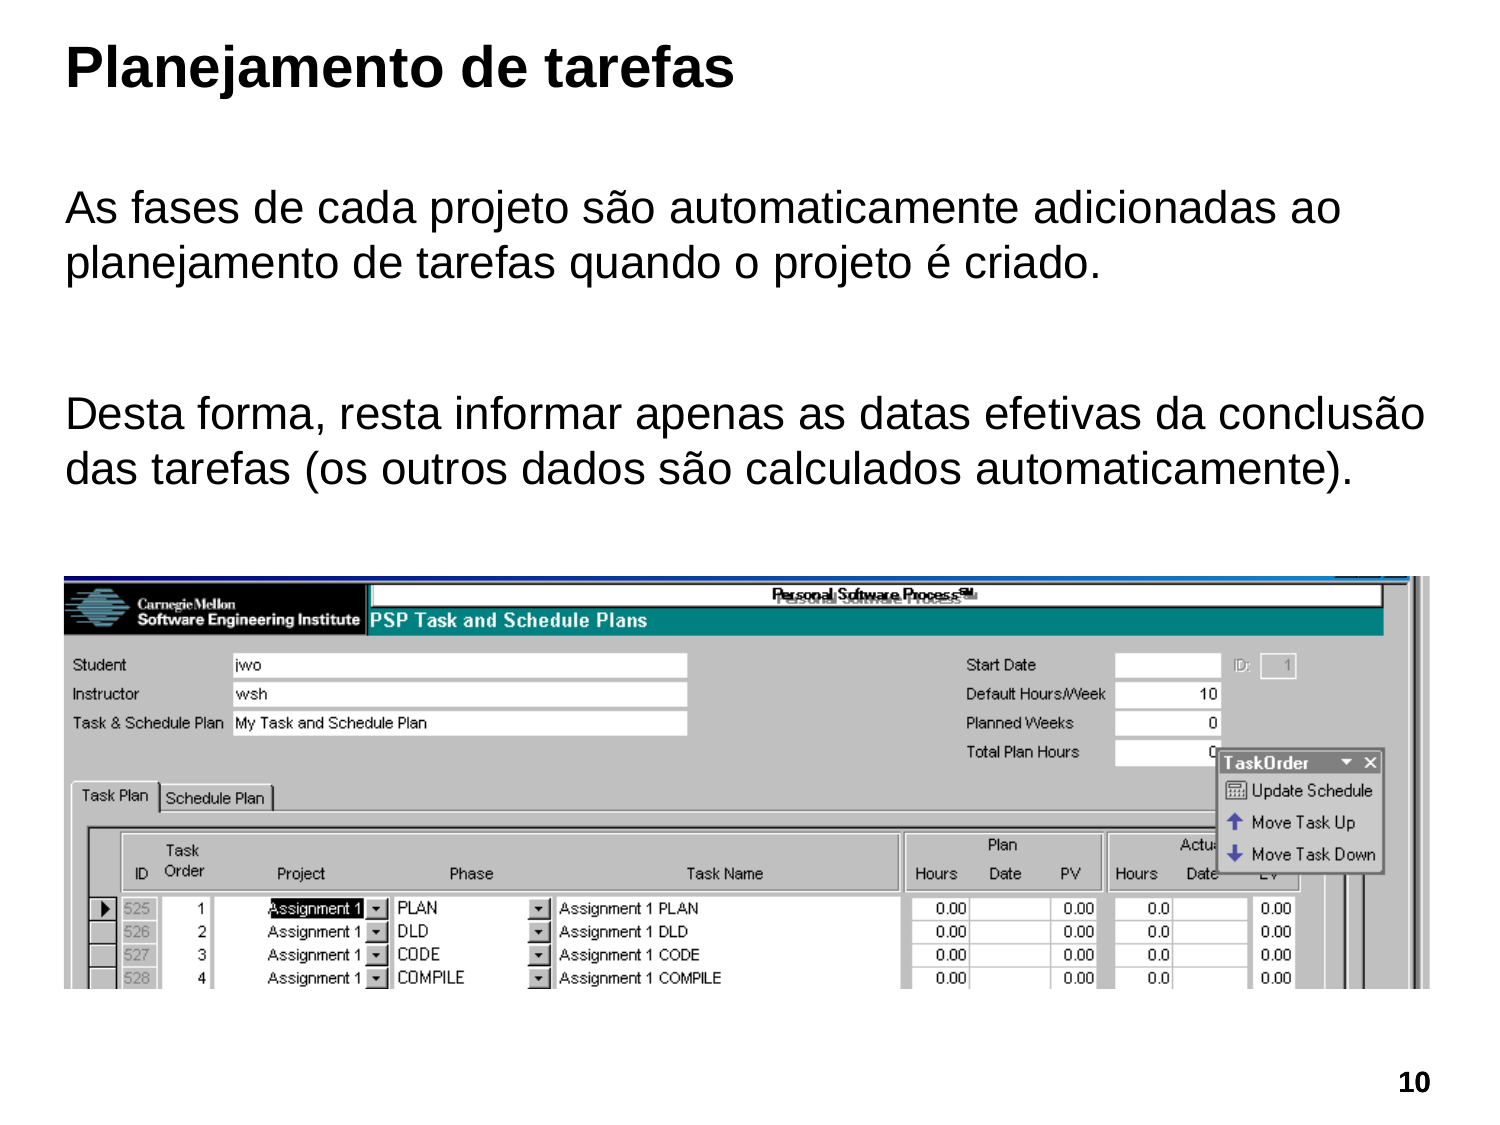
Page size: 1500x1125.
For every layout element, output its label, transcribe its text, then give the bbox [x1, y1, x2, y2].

title Planejamento de tarefas [65, 37, 1313, 148]
list As fases de cada projeto são automaticamente adicionadas ao planejamento de tarefas quando o projeto é criado. Desta forma, resta informar apenas as datas efetivas da conclusão das tarefas (os outros dados são calculados automaticamente). [64, 177, 1430, 1000]
